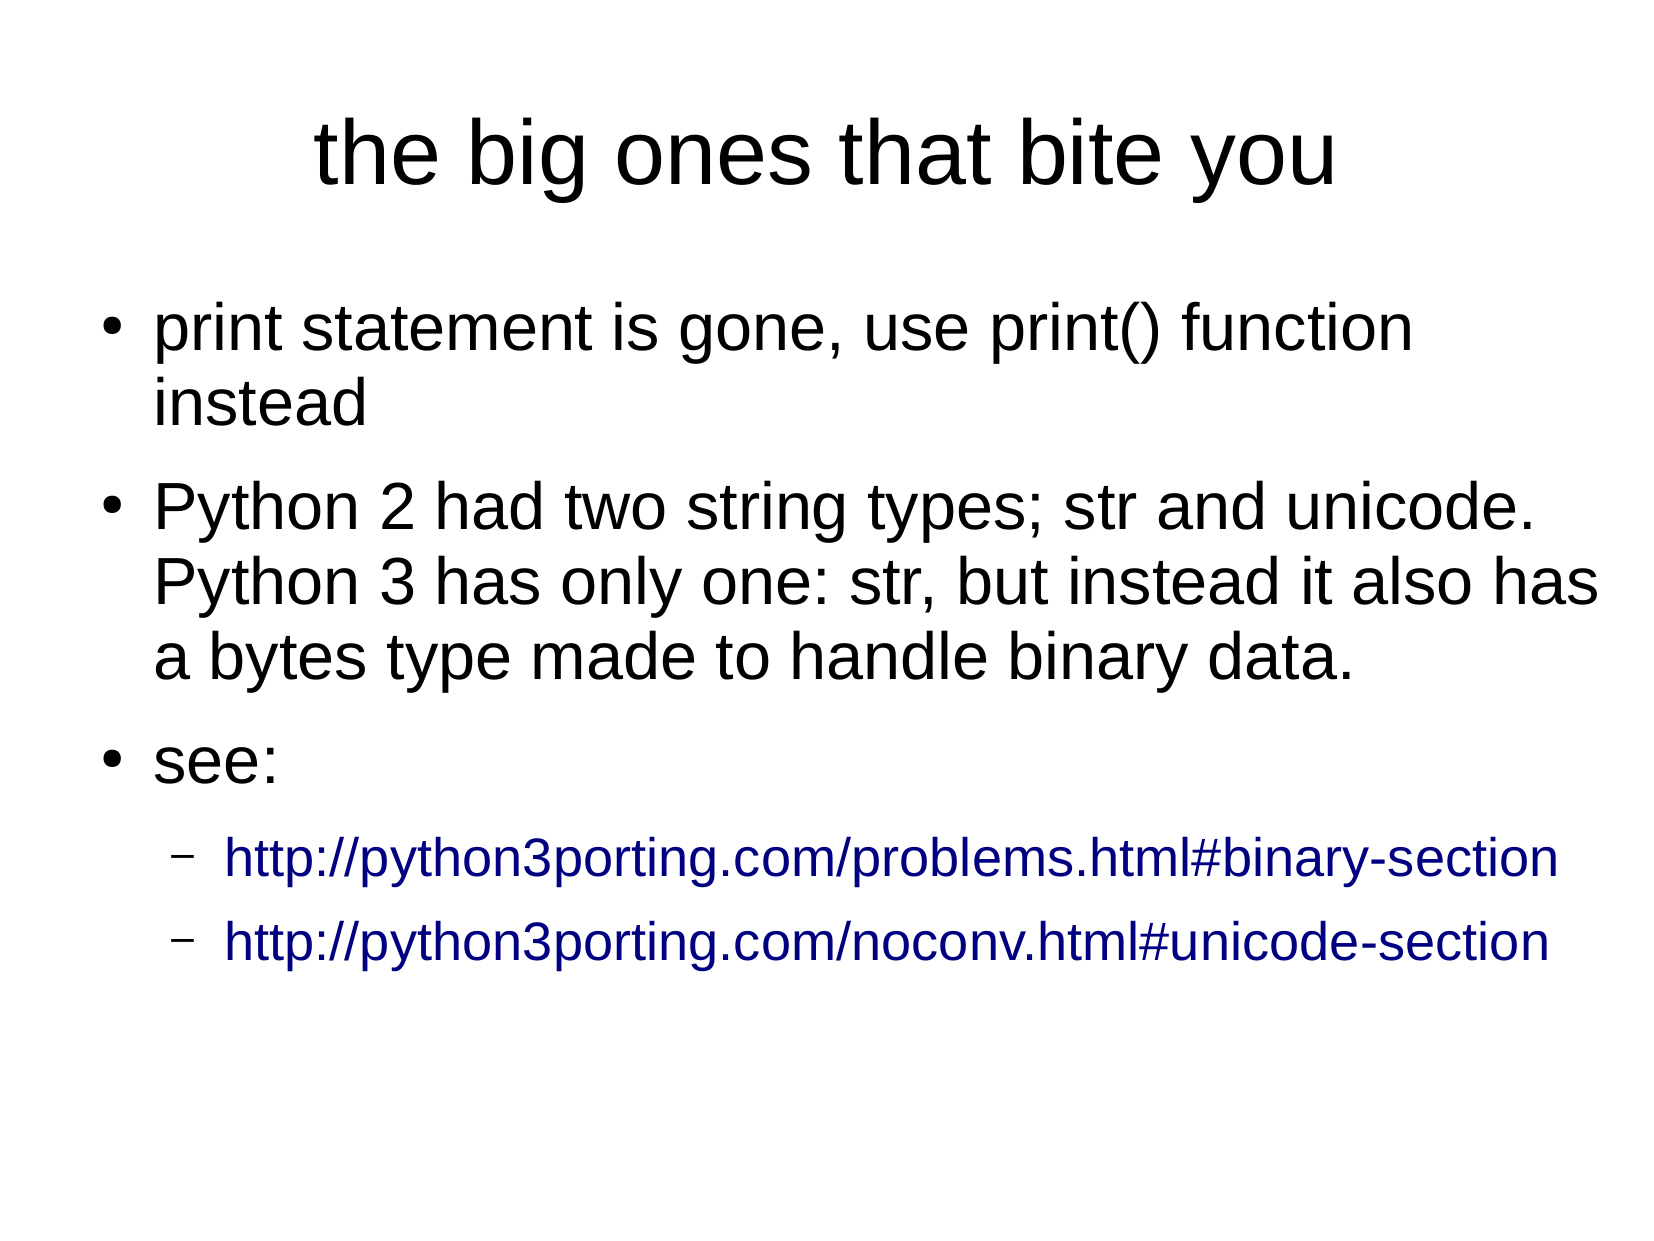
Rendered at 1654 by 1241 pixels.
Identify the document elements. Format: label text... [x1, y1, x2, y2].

title the big ones that bite you [82, 49, 1571, 257]
list print statement is gone, use print() function instead Python 2 had two string types; str and unicode. Python 3 has only one: str, but instead it also has a bytes type made to handle binary data. see: http://python3porting.com/problems.html#binary-section http://python3porting.com/noconv.html#unicode-section [82, 290, 1606, 1126]
